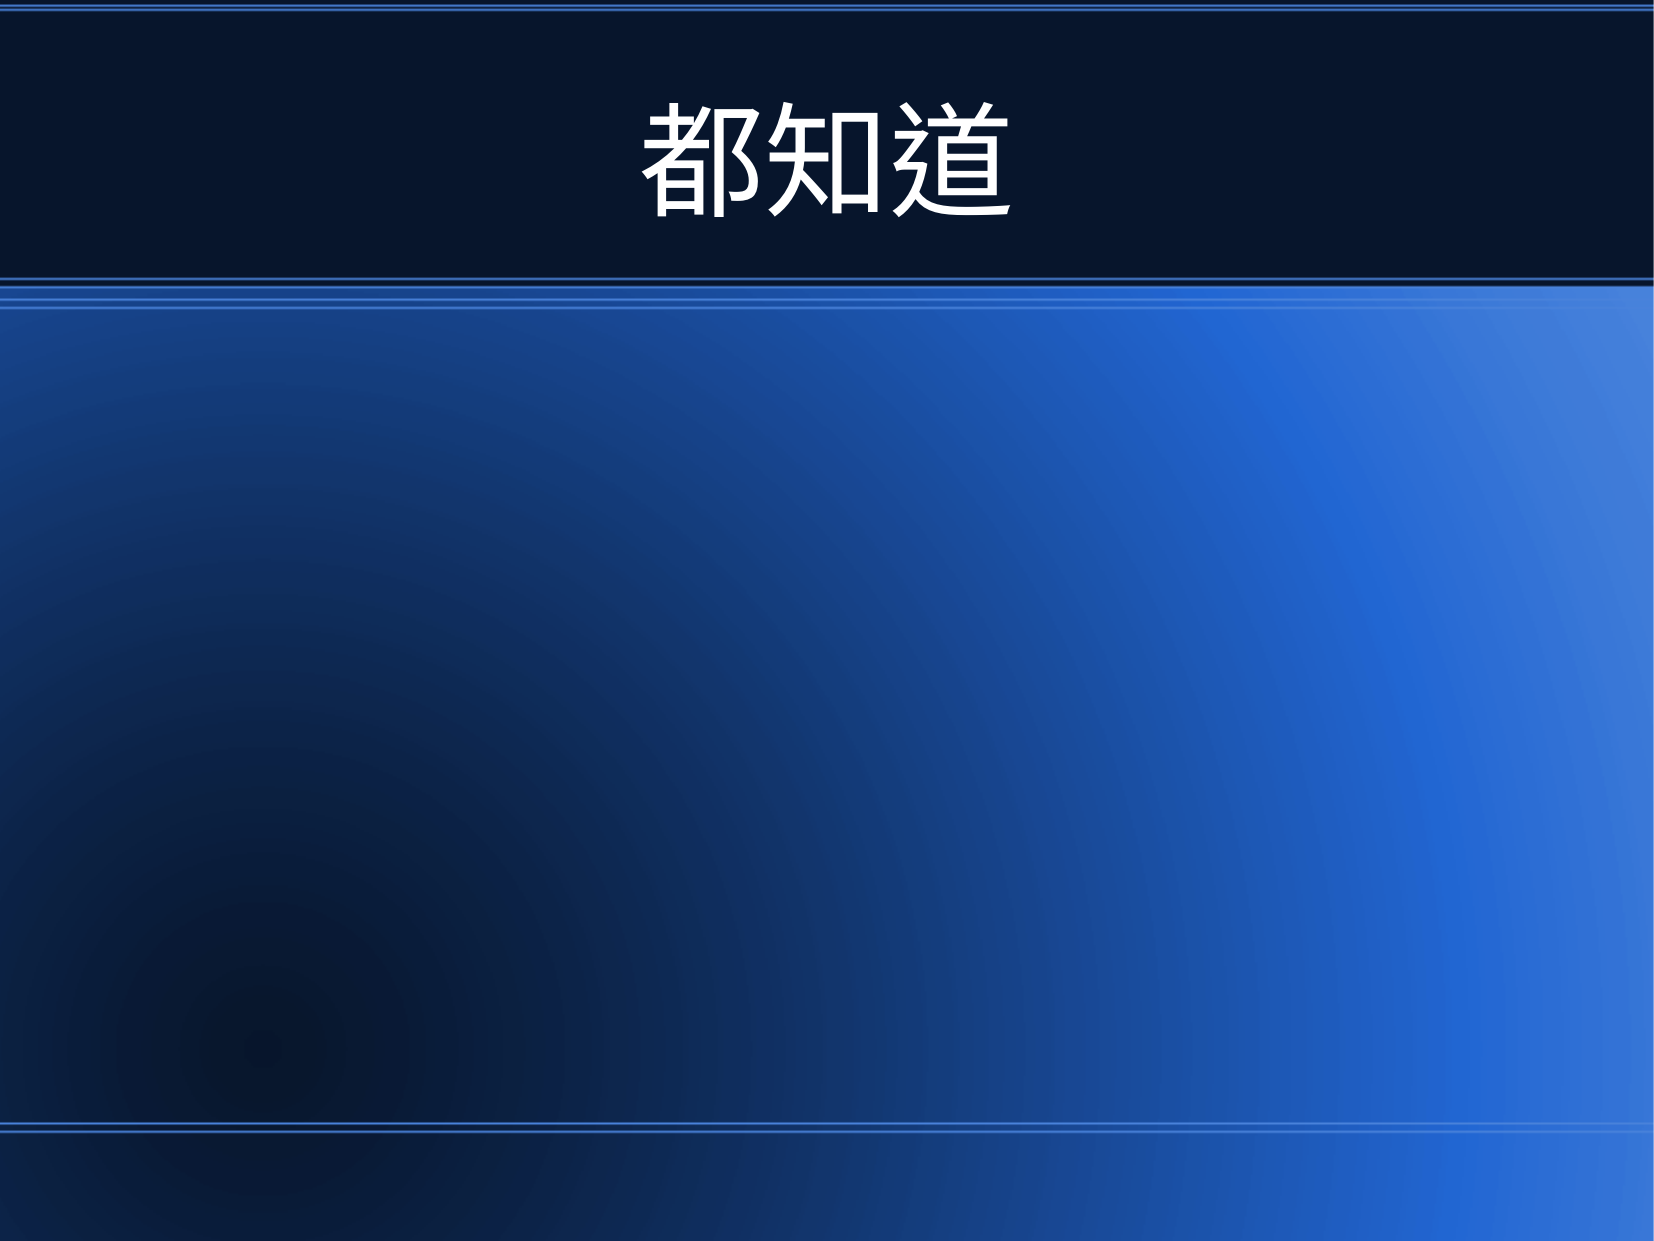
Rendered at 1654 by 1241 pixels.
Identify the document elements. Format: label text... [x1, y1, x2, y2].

picture [0, 0, 1654, 1241]
title 都知道 [82, 49, 1571, 257]
